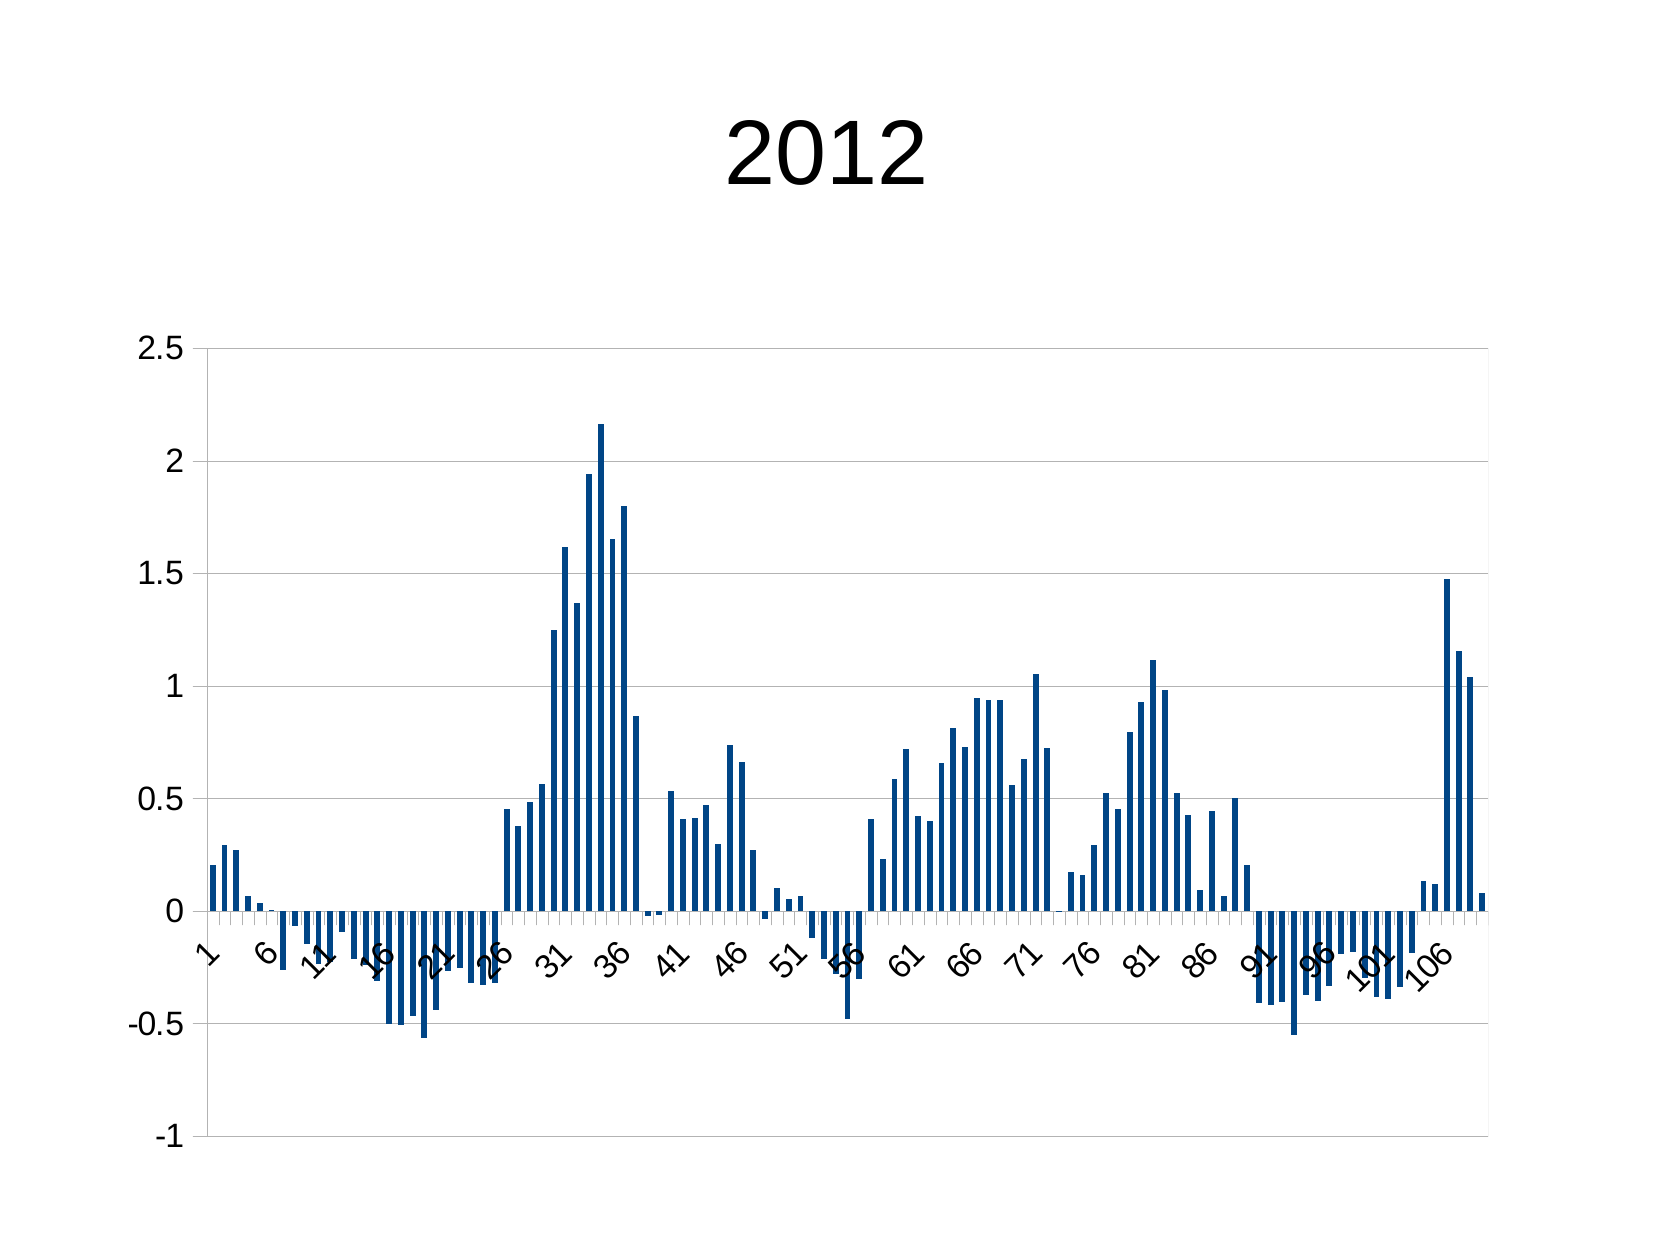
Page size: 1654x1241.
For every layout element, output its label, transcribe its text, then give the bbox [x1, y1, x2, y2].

title 2012 [82, 49, 1571, 257]
picture [127, 329, 1489, 1158]
